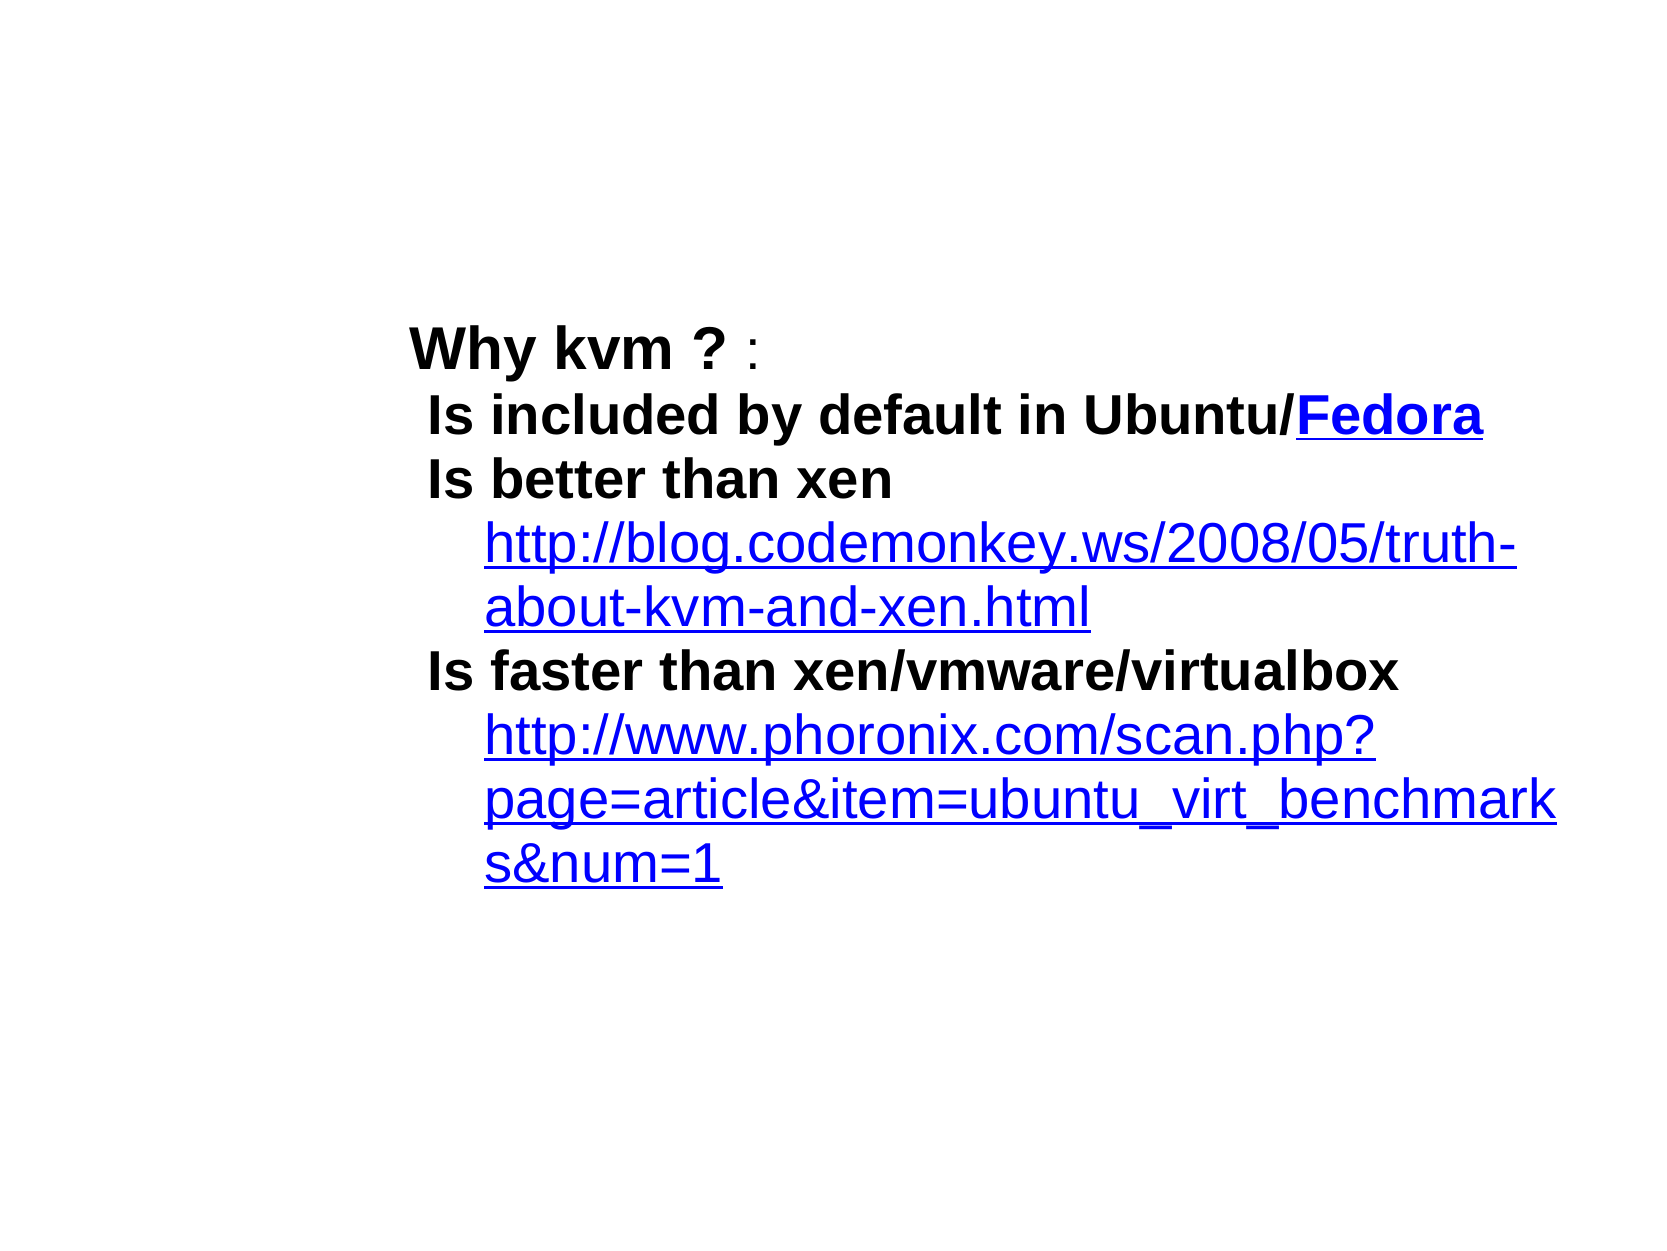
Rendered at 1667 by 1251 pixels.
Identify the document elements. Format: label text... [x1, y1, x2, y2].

text_box Why kvm ? : Is included by default in Ubuntu/Fedora Is better than xen http://blog.codemonkey.ws/2008/05/truth-about-kvm-and-xen.html Is faster than xen/vmware/virtualbox http://www.phoronix.com/scan.php?page=article&item=ubuntu_virt_benchmarks&num=1 [409, 314, 1577, 960]
